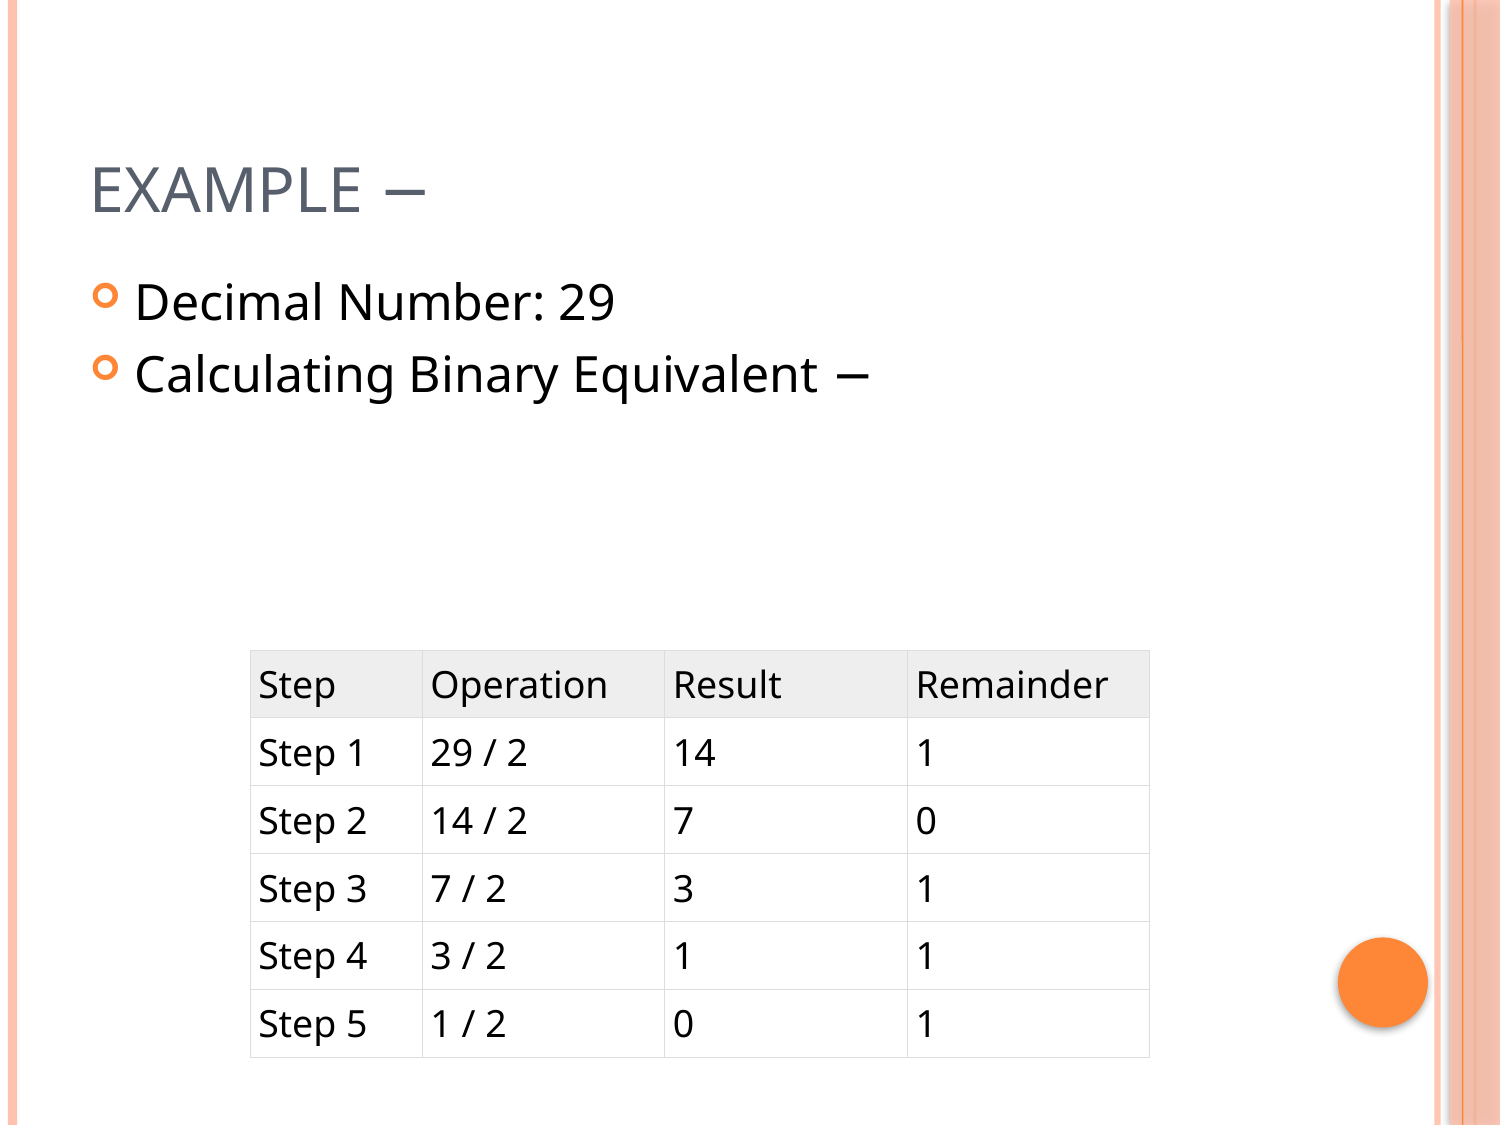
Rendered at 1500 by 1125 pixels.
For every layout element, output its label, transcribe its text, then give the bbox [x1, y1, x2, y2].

table_cell 1 [908, 718, 1149, 785]
table_header Operation [423, 651, 664, 717]
table_cell 7 [665, 786, 907, 853]
table_cell 1 [908, 990, 1149, 1057]
table_cell 1 [908, 854, 1149, 921]
table_cell Step 4 [251, 922, 422, 989]
table_cell 0 [665, 990, 907, 1057]
table_cell 14 [665, 718, 907, 785]
table_cell 3 [665, 854, 907, 921]
table_cell 1 [665, 922, 907, 989]
table_header Step [251, 651, 422, 717]
table_cell 0 [908, 786, 1149, 853]
table_header Result [665, 651, 907, 717]
title Example − [75, 45, 1300, 233]
table_cell 3 / 2 [423, 922, 664, 989]
table_cell 1 [908, 922, 1149, 989]
table_cell Step 3 [251, 854, 422, 921]
table_cell 29 / 2 [423, 718, 664, 785]
list Decimal Number: 29 Calculating Binary Equivalent − [75, 262, 1300, 1062]
table_header Remainder [908, 651, 1149, 717]
table_cell Step 2 [251, 786, 422, 853]
table_cell 1 / 2 [423, 990, 664, 1057]
table_cell Step 5 [251, 990, 422, 1057]
table_cell 7 / 2 [423, 854, 664, 921]
table_cell 14 / 2 [423, 786, 664, 853]
table_cell Step 1 [251, 718, 422, 785]
